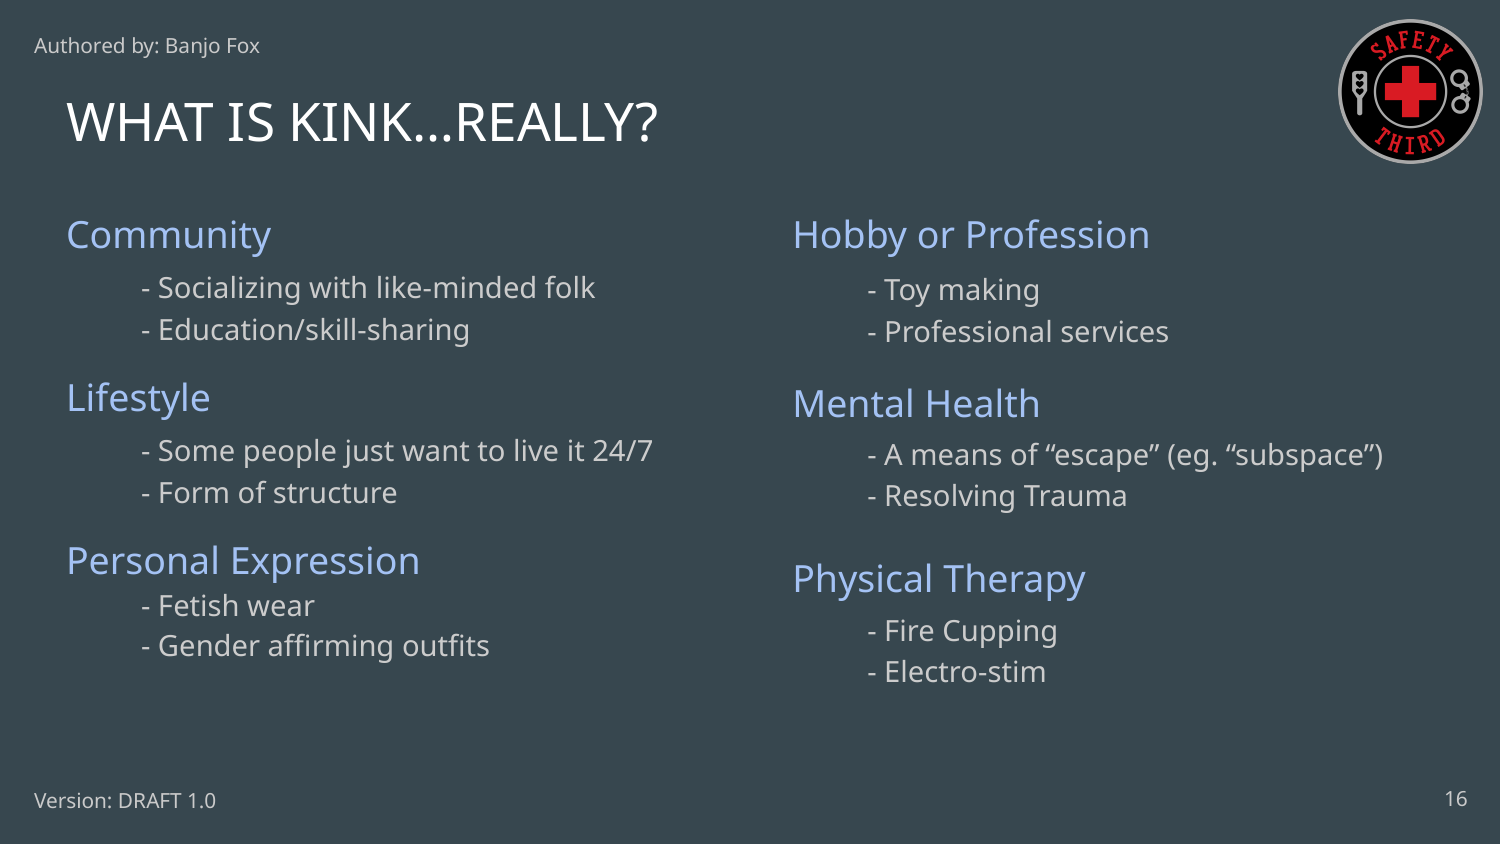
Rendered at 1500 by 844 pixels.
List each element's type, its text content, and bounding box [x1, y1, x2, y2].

title WHAT IS KINK…REALLY? [51, 72, 1319, 167]
picture [1338, 19, 1483, 164]
list Hobby or Profession - Toy making - Professional services Mental Health - A means of “escape” (eg. “subspace”) - Resolving Trauma Physical Therapy - Fire Cupping - Electro-stim [777, 189, 1434, 750]
slide_number <number> [1392, 767, 1483, 833]
list Community - Socializing with like-minded folk - Education/skill-sharing Lifestyle - Some people just want to live it 24/7 - Form of structure Personal Expression - Fetish wear - Gender affirming outfits [51, 189, 708, 750]
